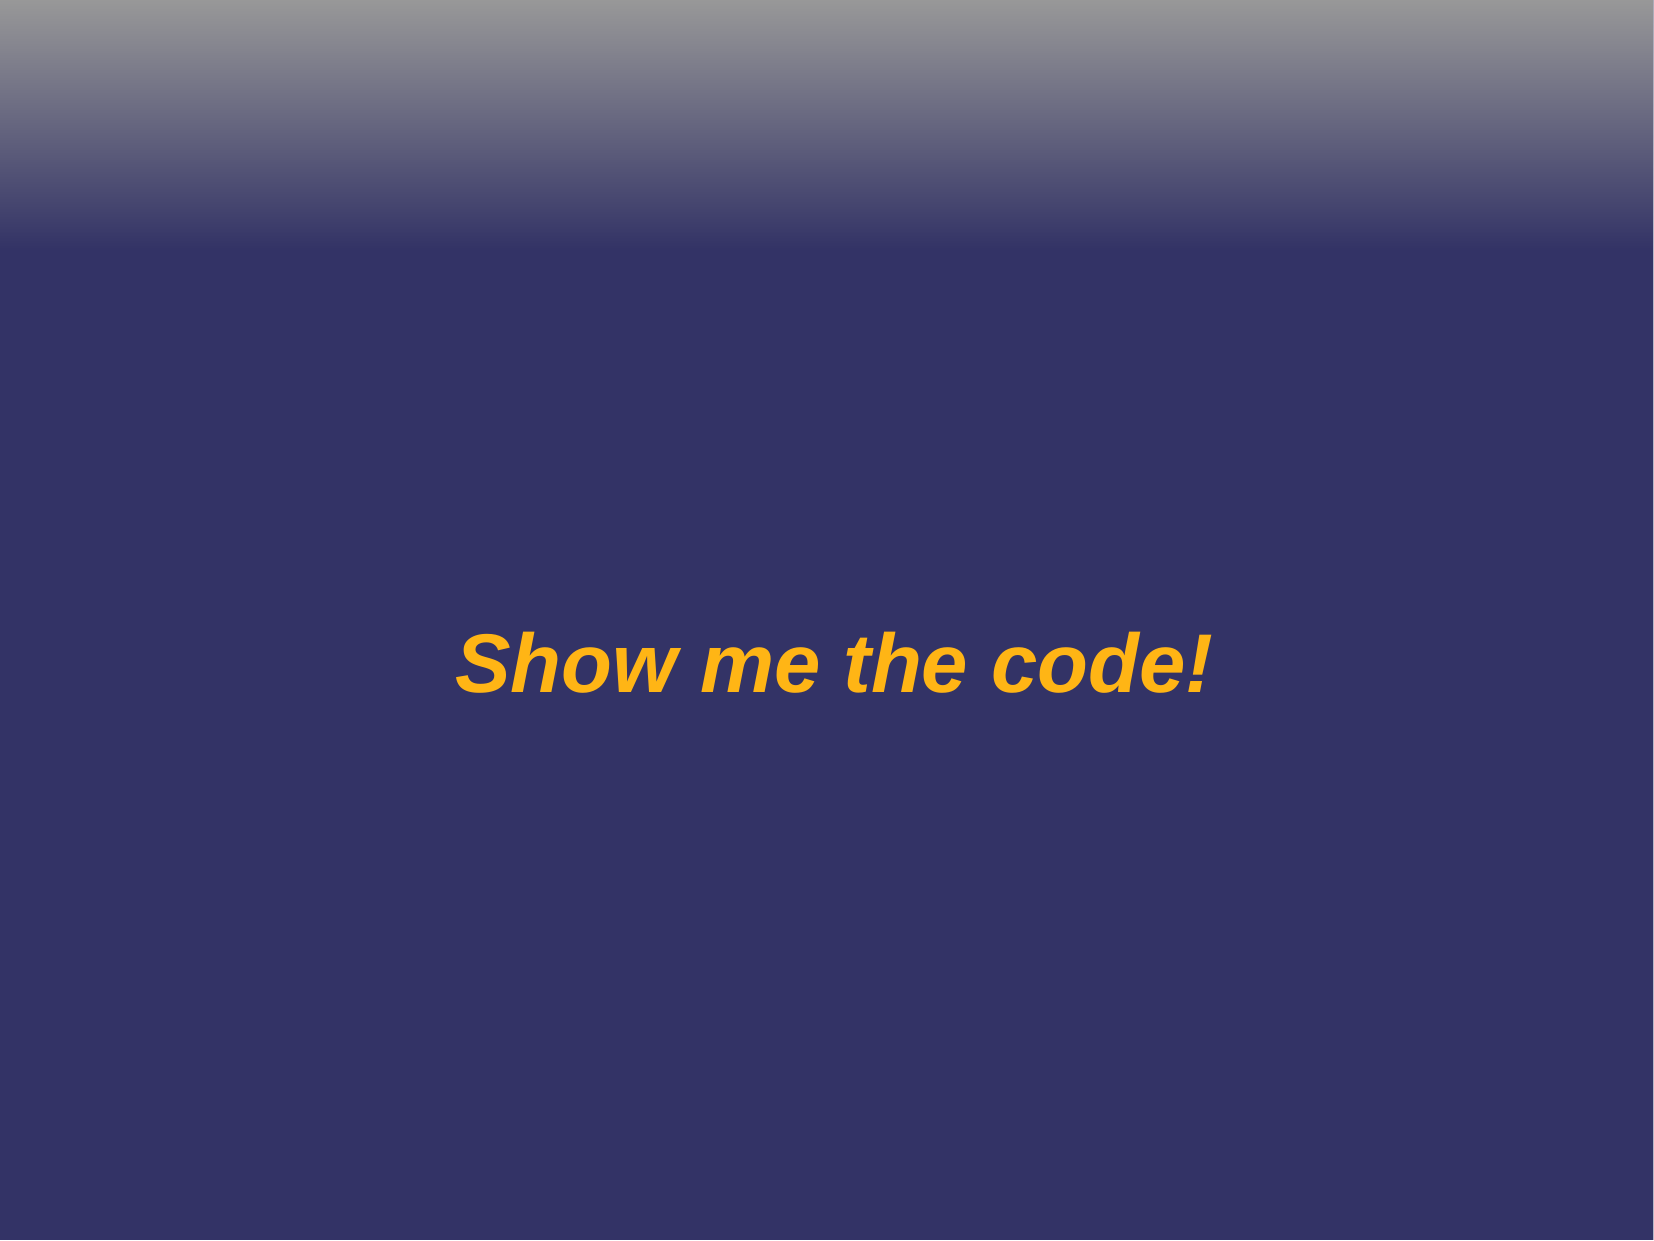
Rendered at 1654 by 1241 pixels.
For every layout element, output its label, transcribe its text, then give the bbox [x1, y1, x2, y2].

title Show me the code! [128, 560, 1541, 768]
